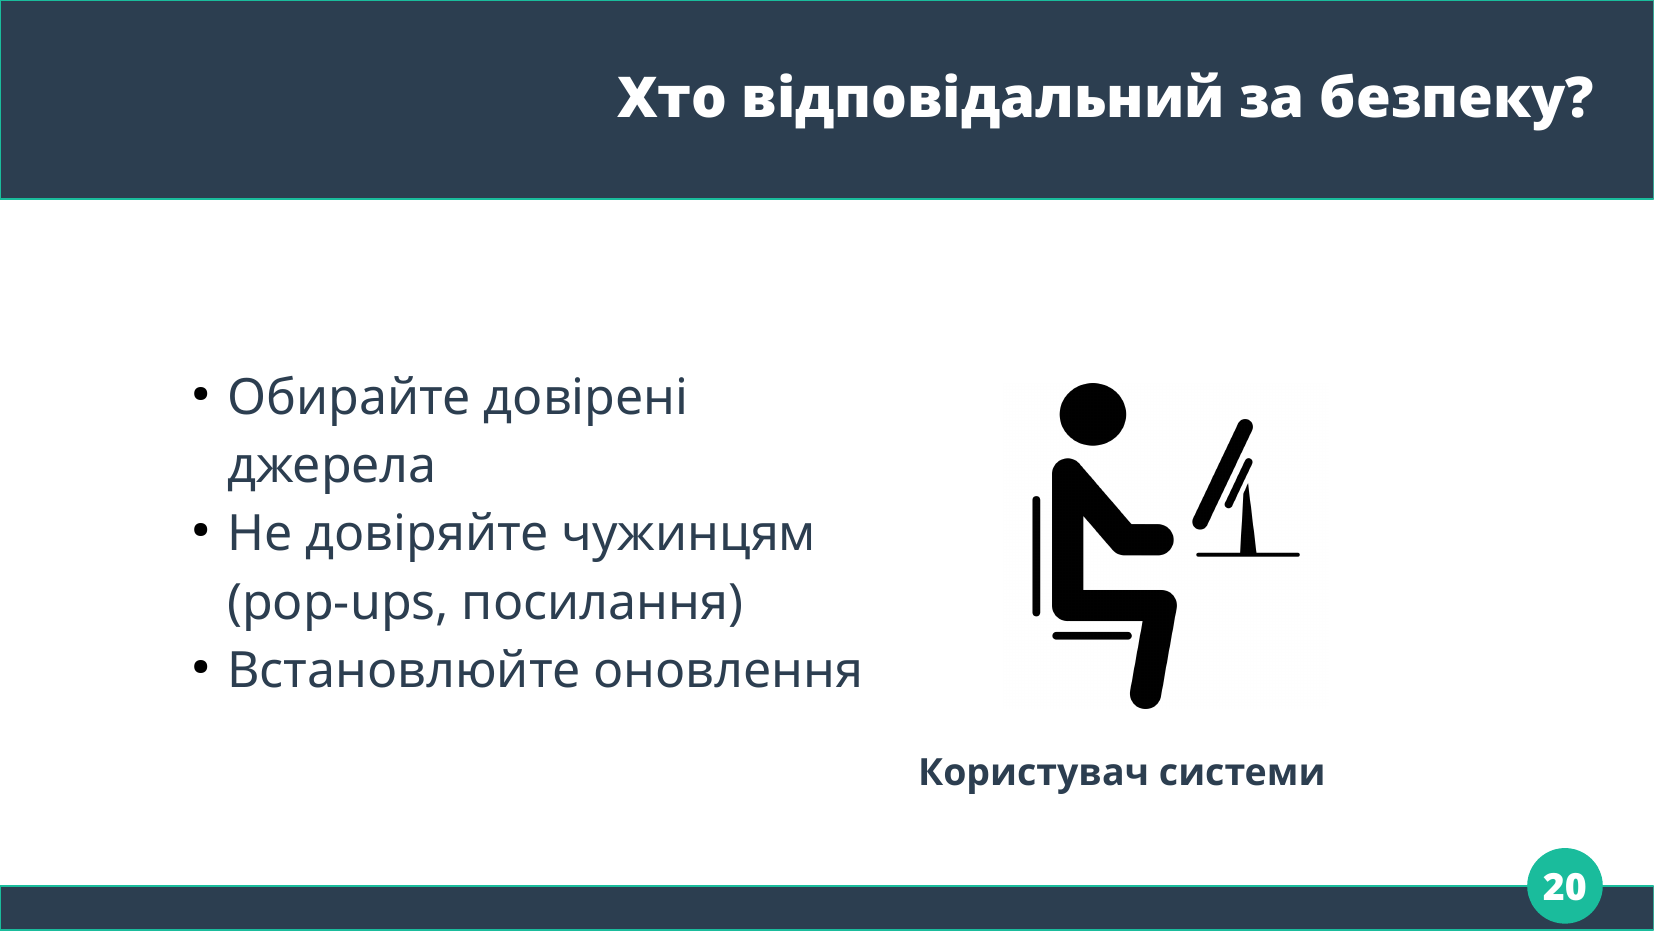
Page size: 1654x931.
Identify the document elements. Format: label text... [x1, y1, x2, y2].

picture [1003, 383, 1329, 709]
text_box Користувач системи [856, 726, 1388, 815]
title Хто відповідальний за безпеку? [59, 37, 1595, 156]
text_box Обирайте довірені джерела Не довіряйте чужинцям (pop-ups, посилання) Встановлюйте оновлення [177, 265, 886, 798]
